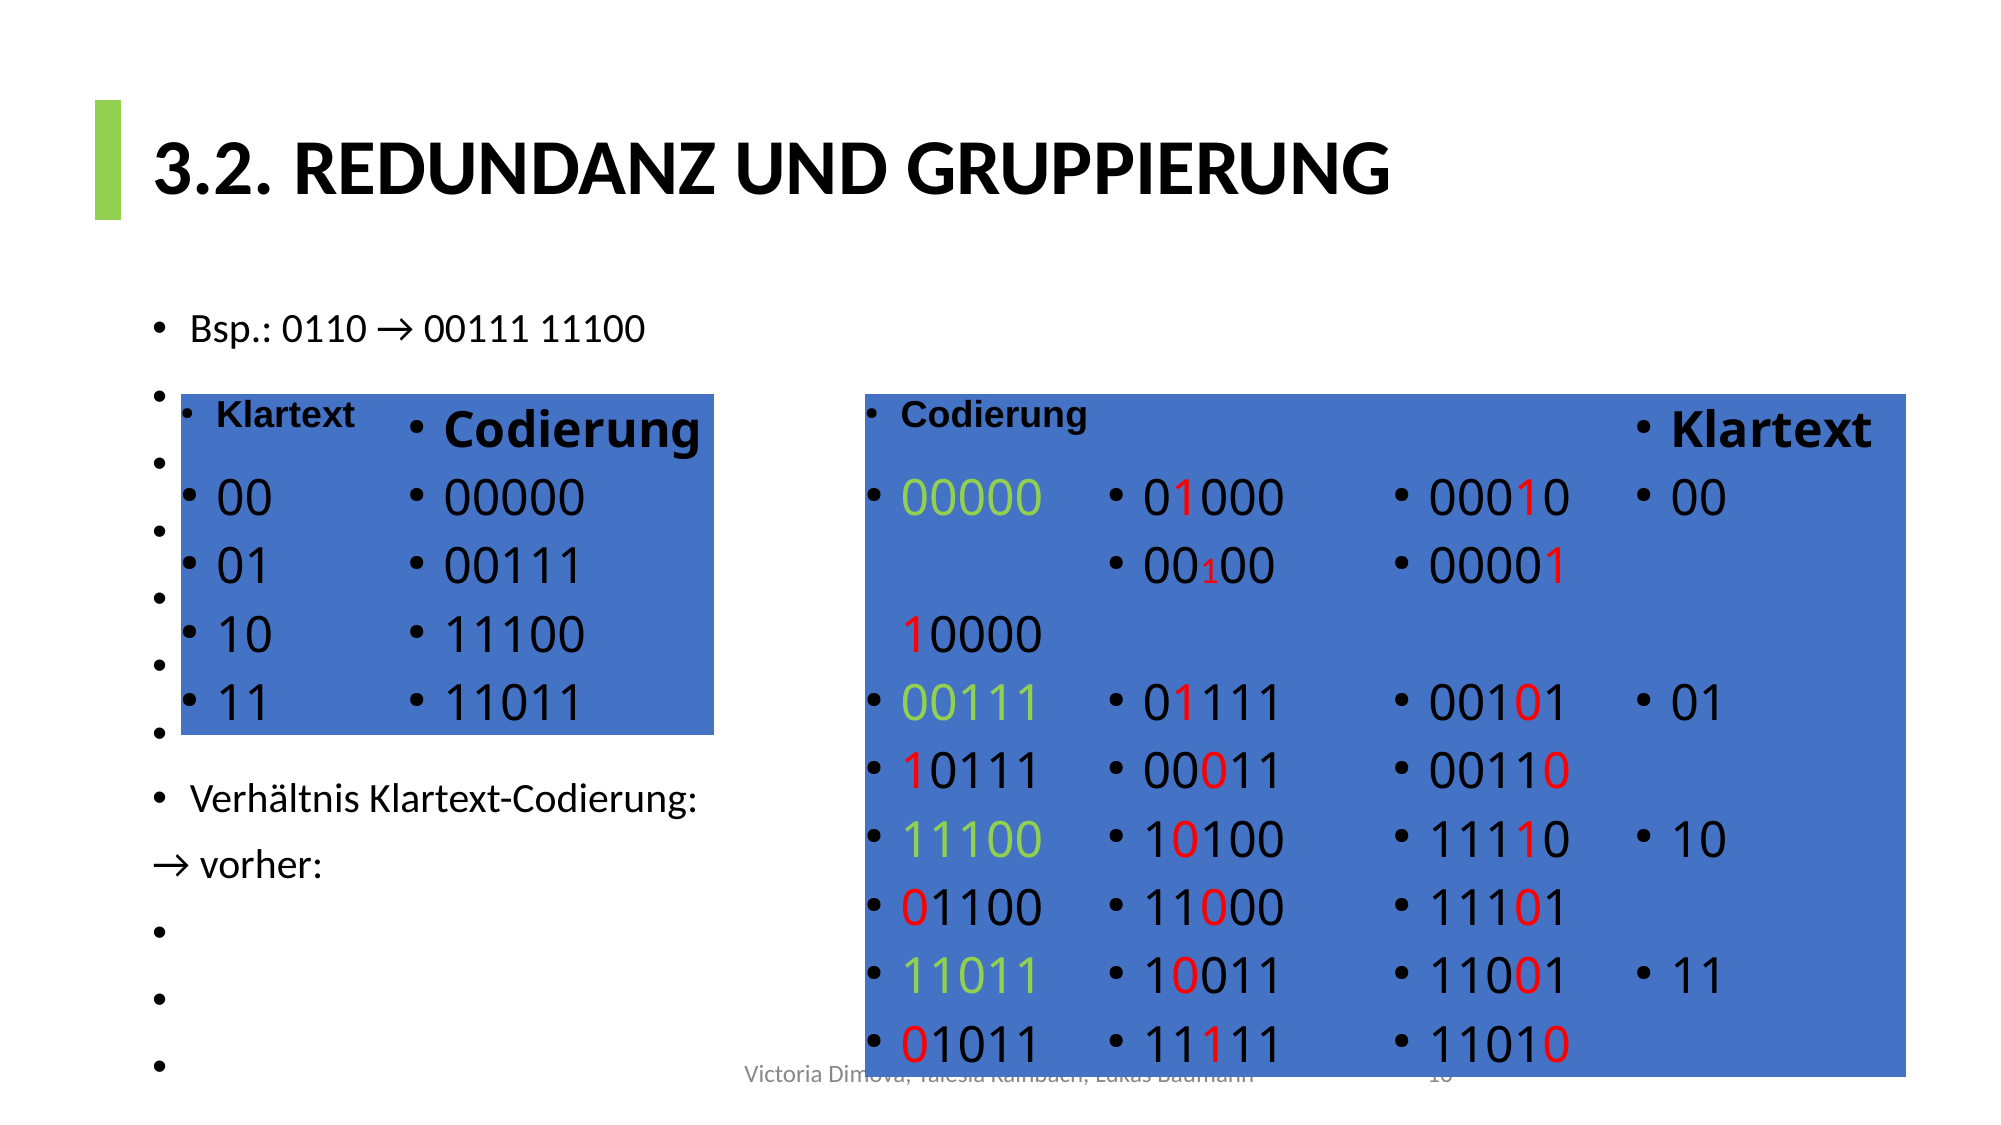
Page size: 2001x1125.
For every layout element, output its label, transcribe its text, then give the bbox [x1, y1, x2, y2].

table_cell 11 [1635, 940, 1906, 1077]
table_cell 01111 00011 [1107, 667, 1393, 804]
table_cell 00010 00001 [1393, 462, 1635, 667]
title 3.2. REDUNDANZ UND GRUPPIERUNG [137, 59, 1863, 278]
table_cell 01 [181, 530, 408, 599]
table_cell 11011 [408, 667, 714, 735]
table_cell 11001 11010 [1393, 940, 1635, 1077]
table_cell 01000 00100 [1107, 462, 1393, 667]
table_cell 11 [181, 667, 408, 735]
text_box [96, 101, 120, 219]
table_header Codierung [865, 394, 1635, 462]
table_cell 00000 [408, 462, 714, 530]
table_cell 11100 01100 [865, 804, 1107, 940]
text_box Victoria Dimova, Talesia Kalnbach, Lukas Baumann [662, 1042, 1338, 1103]
table_cell 11100 [408, 599, 714, 667]
list Bsp.: 0110 → 00111 11100 Verhältnis Klartext-Codierung: → vorher: [137, 299, 1863, 1014]
table_cell 10 [181, 599, 408, 667]
table_cell 11110 11101 [1393, 804, 1635, 940]
table_header Klartext [1635, 394, 1906, 462]
table_cell 00101 00110 [1393, 667, 1635, 804]
table_cell 11011 01011 [865, 940, 1107, 1077]
table_cell 00000 10000 [865, 462, 1107, 667]
table_header Codierung [408, 394, 714, 462]
table_cell 00 [1635, 462, 1906, 667]
table_cell 10011 11111 [1107, 940, 1393, 1077]
table_cell 01 [1635, 667, 1906, 804]
table_cell 00111 [408, 530, 714, 599]
table_cell 00 [181, 462, 408, 530]
text_box 16 [1412, 1077, 1863, 1103]
table_cell 10100 11000 [1107, 804, 1393, 940]
table_cell 10 [1635, 804, 1906, 940]
table_cell 00111 10111 [865, 667, 1107, 804]
table_header Klartext [181, 394, 408, 462]
